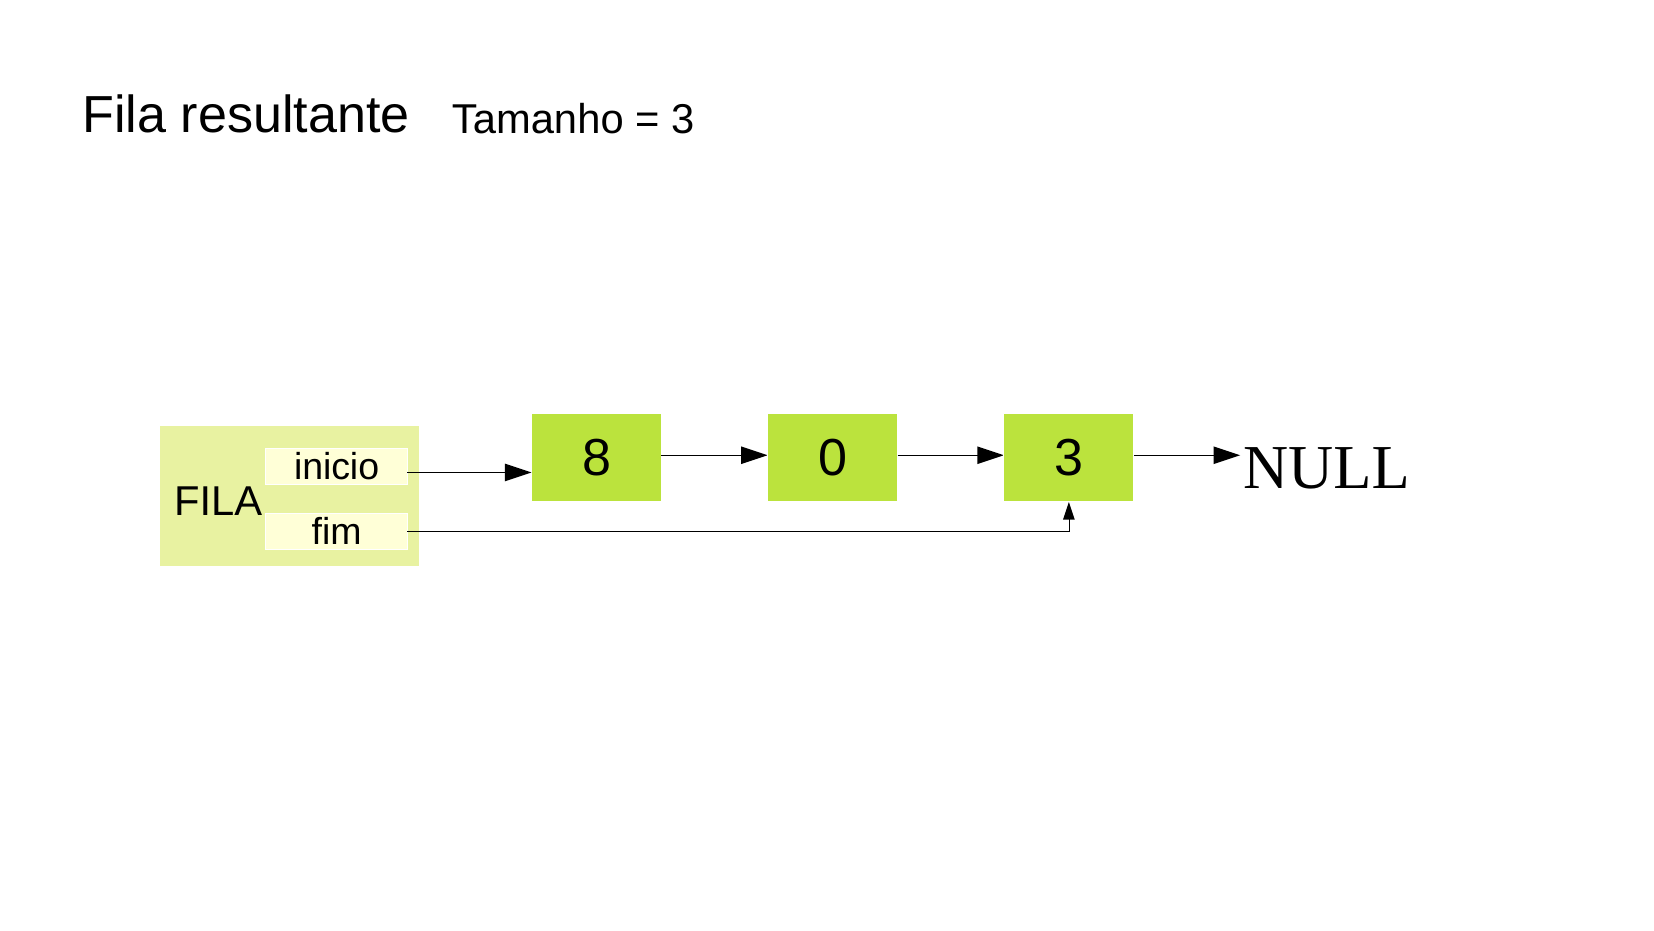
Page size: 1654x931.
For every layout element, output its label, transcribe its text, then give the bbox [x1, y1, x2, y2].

text_box FILA [159, 470, 278, 532]
text_box [159, 425, 420, 472]
text_box [159, 532, 420, 567]
text_box 3 [1003, 413, 1134, 502]
text_box NULL [1228, 425, 1430, 503]
text_box Tamanho = 3 [437, 88, 721, 151]
text_box 0 [767, 413, 898, 502]
text_box 8 [531, 413, 662, 502]
title Fila resultante [82, 37, 1571, 193]
text_box inicio [265, 448, 408, 485]
text_box [278, 473, 420, 531]
text_box fim [265, 513, 408, 550]
